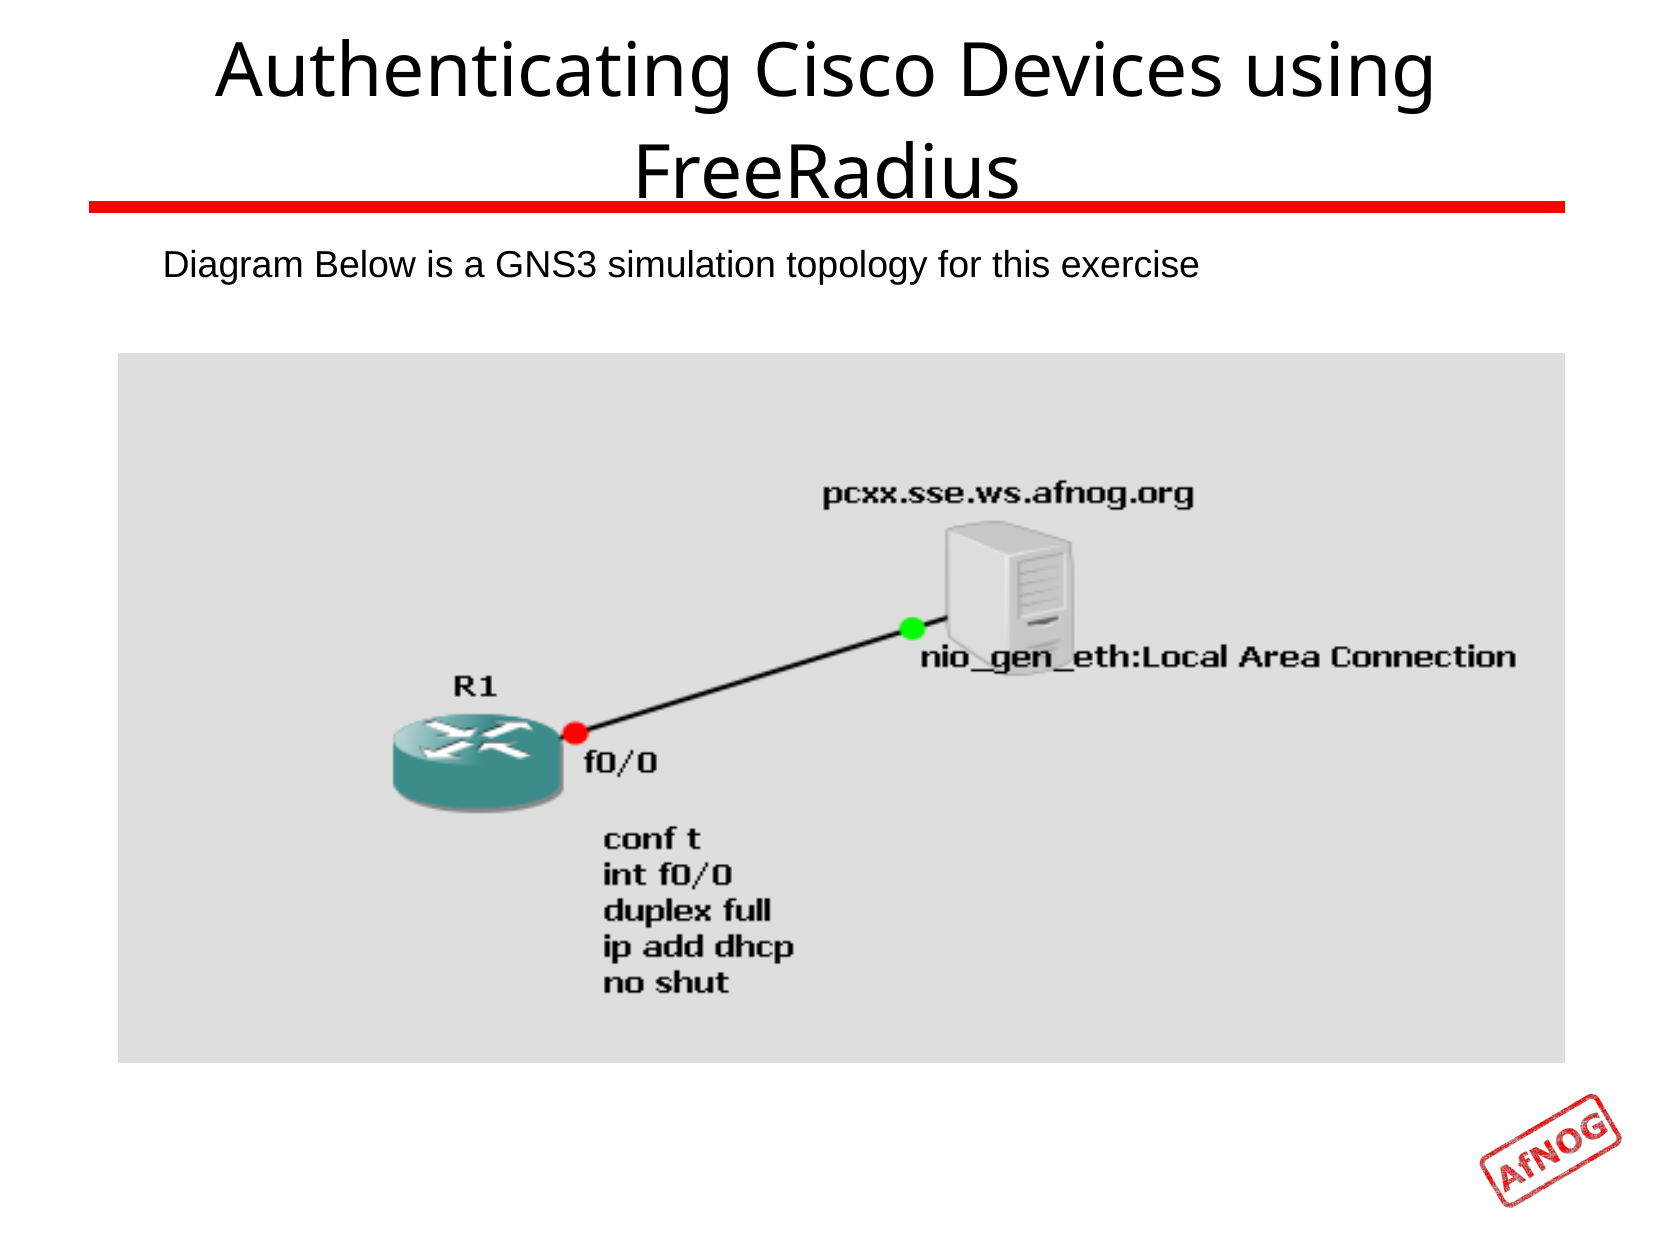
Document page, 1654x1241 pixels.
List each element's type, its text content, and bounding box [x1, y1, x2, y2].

picture [1476, 1090, 1625, 1211]
title Authenticating Cisco Devices using FreeRadius [82, 29, 1571, 207]
text_box Diagram Below is a GNS3 simulation topology for this exercise [147, 236, 1214, 294]
picture [118, 353, 1565, 1063]
